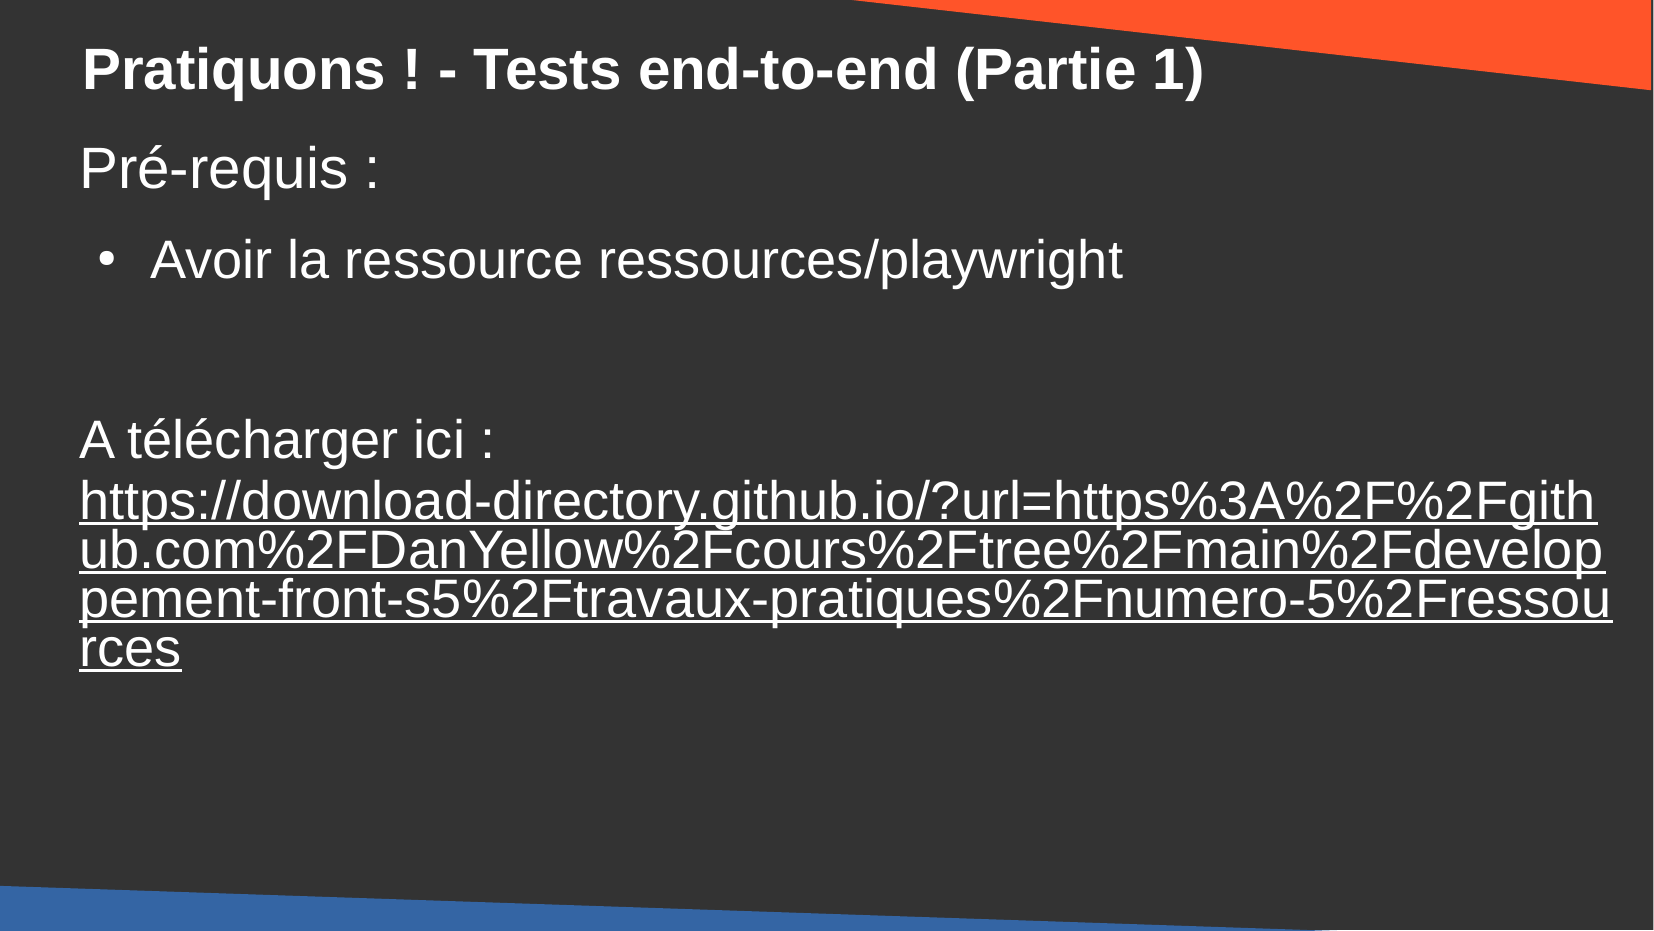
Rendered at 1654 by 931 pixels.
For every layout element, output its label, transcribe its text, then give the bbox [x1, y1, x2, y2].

text_box [851, 0, 1652, 91]
text_box [0, 885, 1337, 931]
list Pré-requis : Avoir la ressource ressources/playwright A télécharger ici : https://download-directory.github.io/?url=https%3A%2F%2Fgithub.com%2FDanYellow%2Fcours%2Ftree%2Fmain%2Fdeveloppement-front-s5%2Ftravaux-pratiques%2Fnumero-5%2Fressources [79, 135, 1619, 721]
title Pratiquons ! - Tests end-to-end (Partie 1) [82, 37, 1571, 114]
